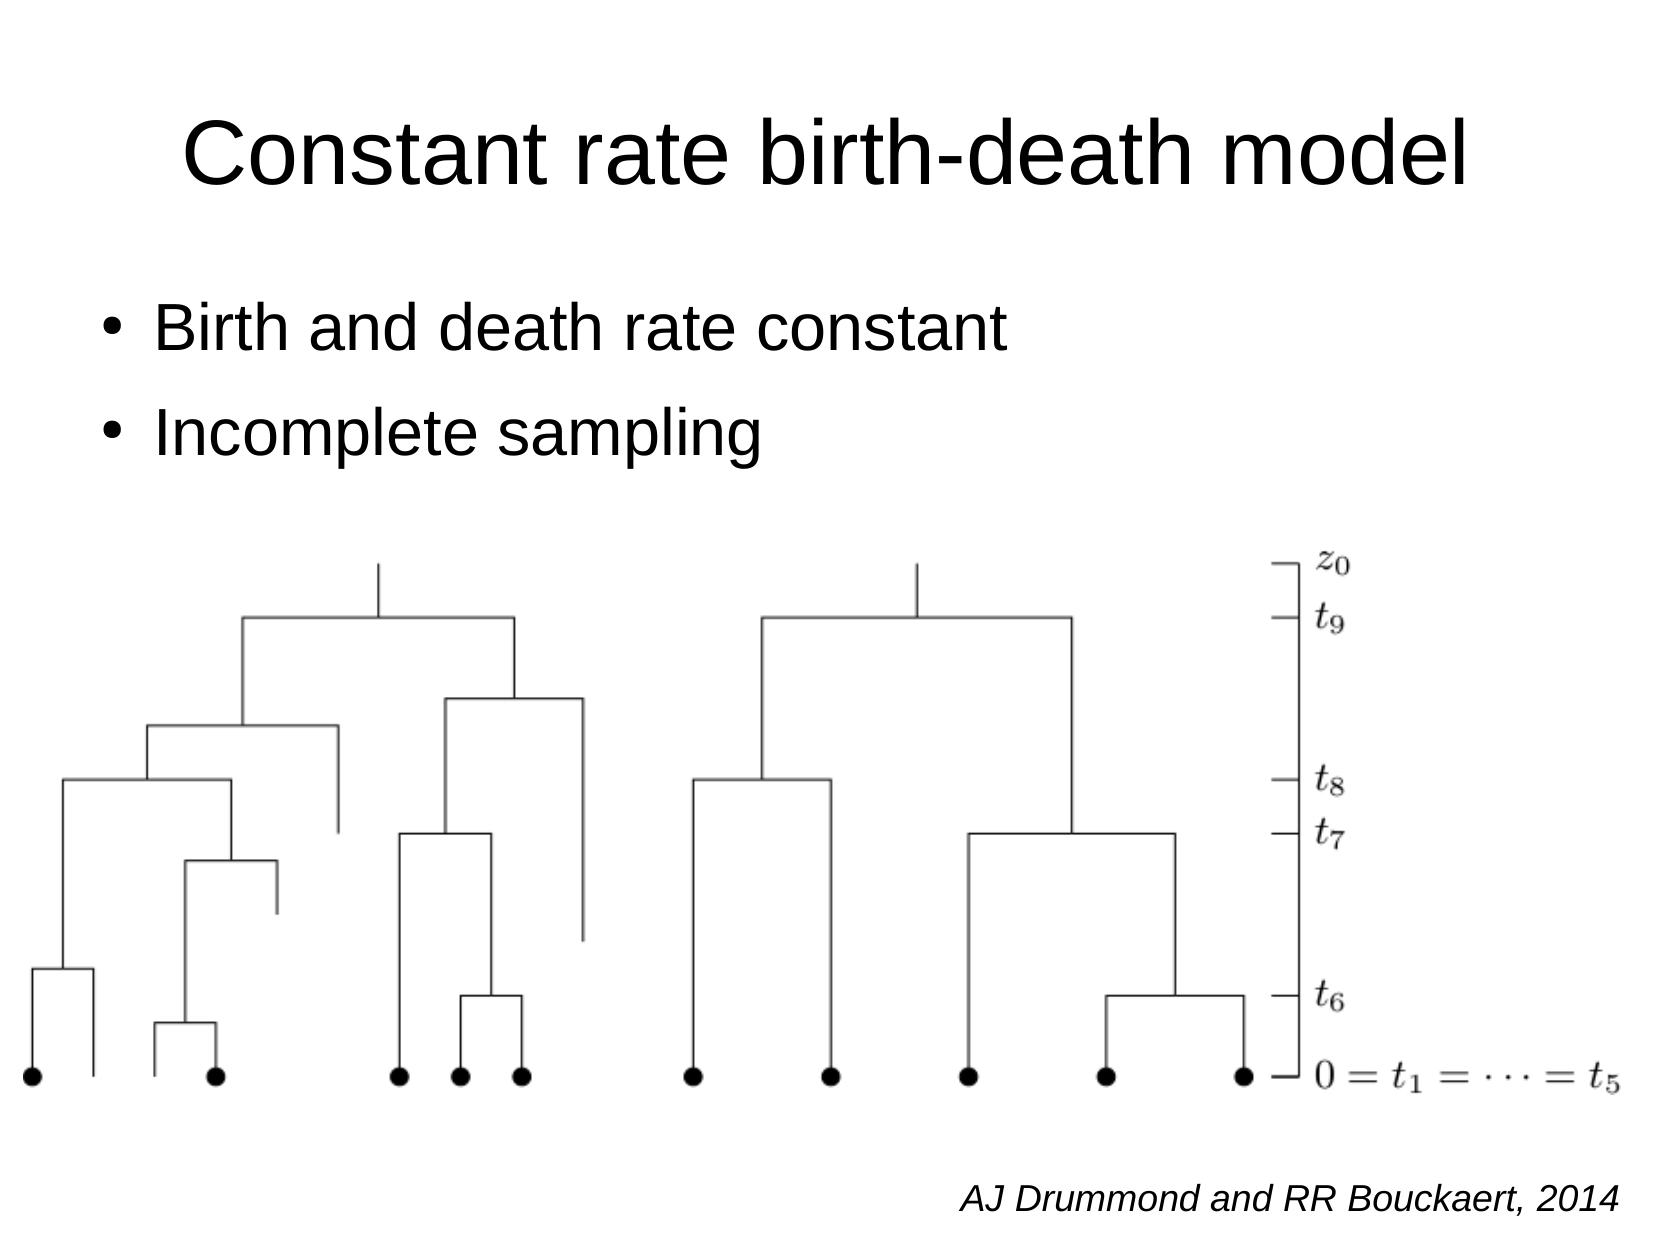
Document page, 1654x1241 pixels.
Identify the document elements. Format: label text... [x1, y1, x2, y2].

list Birth and death rate constant Incomplete sampling [82, 290, 1621, 550]
title Constant rate birth-death model [82, 49, 1571, 257]
text_box AJ Drummond and RR Bouckaert, 2014 [945, 1170, 1636, 1227]
picture [23, 550, 1621, 1096]
